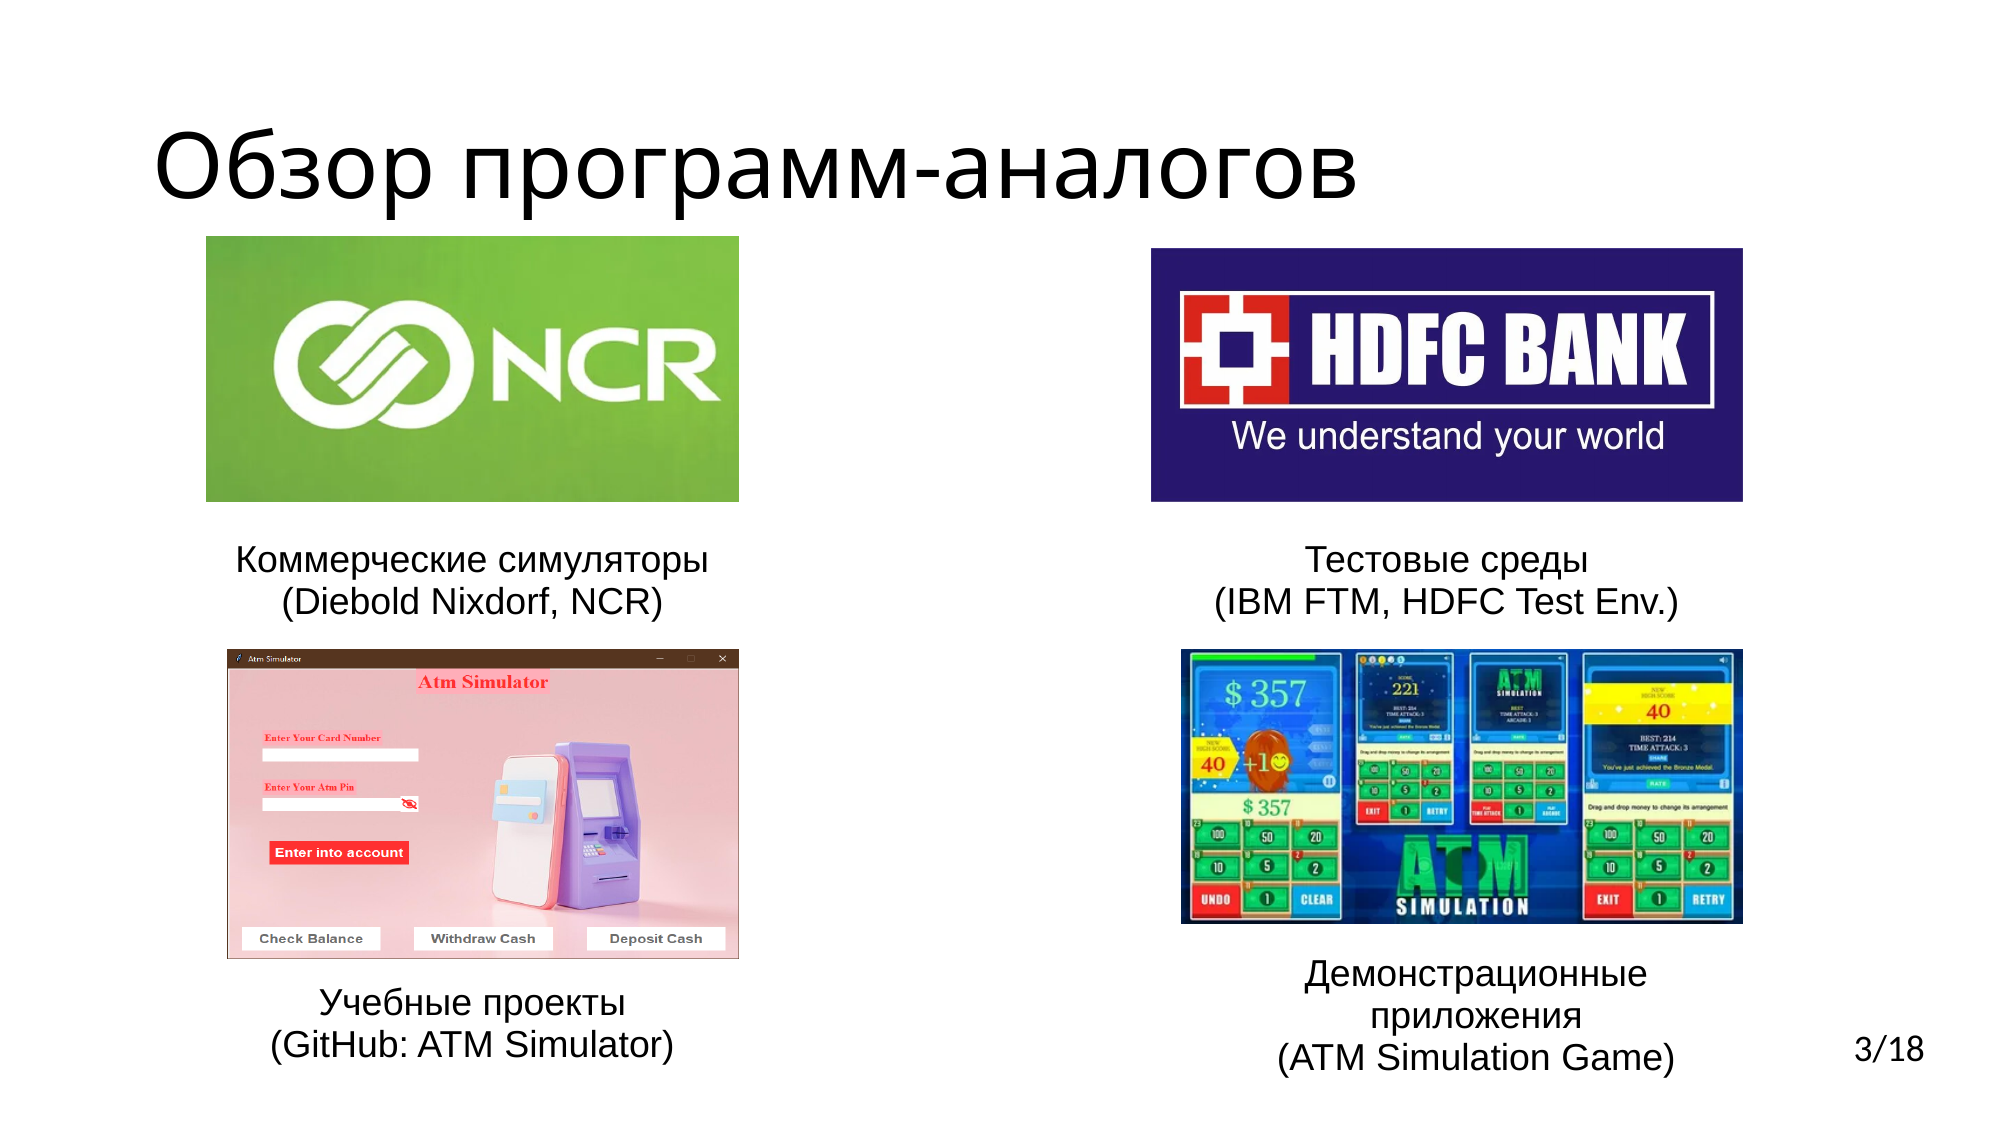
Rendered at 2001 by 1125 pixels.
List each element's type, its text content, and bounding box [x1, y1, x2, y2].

text_box Учебные проекты (GitHub: ATM Simulator) [206, 974, 739, 1093]
picture [206, 236, 739, 502]
text_box Тестовые среды (IBM FTM, HDFC Test Env.) [1181, 531, 1713, 650]
picture [227, 650, 739, 959]
text_box 3/18 [1811, 1016, 1940, 1077]
picture [1181, 649, 1743, 924]
picture [1151, 248, 1743, 502]
title Обзор программ-аналогов [137, 59, 1863, 278]
text_box Демонстрационные приложения (ATM Simulation Game) [1210, 944, 1743, 1086]
text_box Коммерческие симуляторы (Diebold Nixdorf, NCR) [206, 531, 739, 650]
